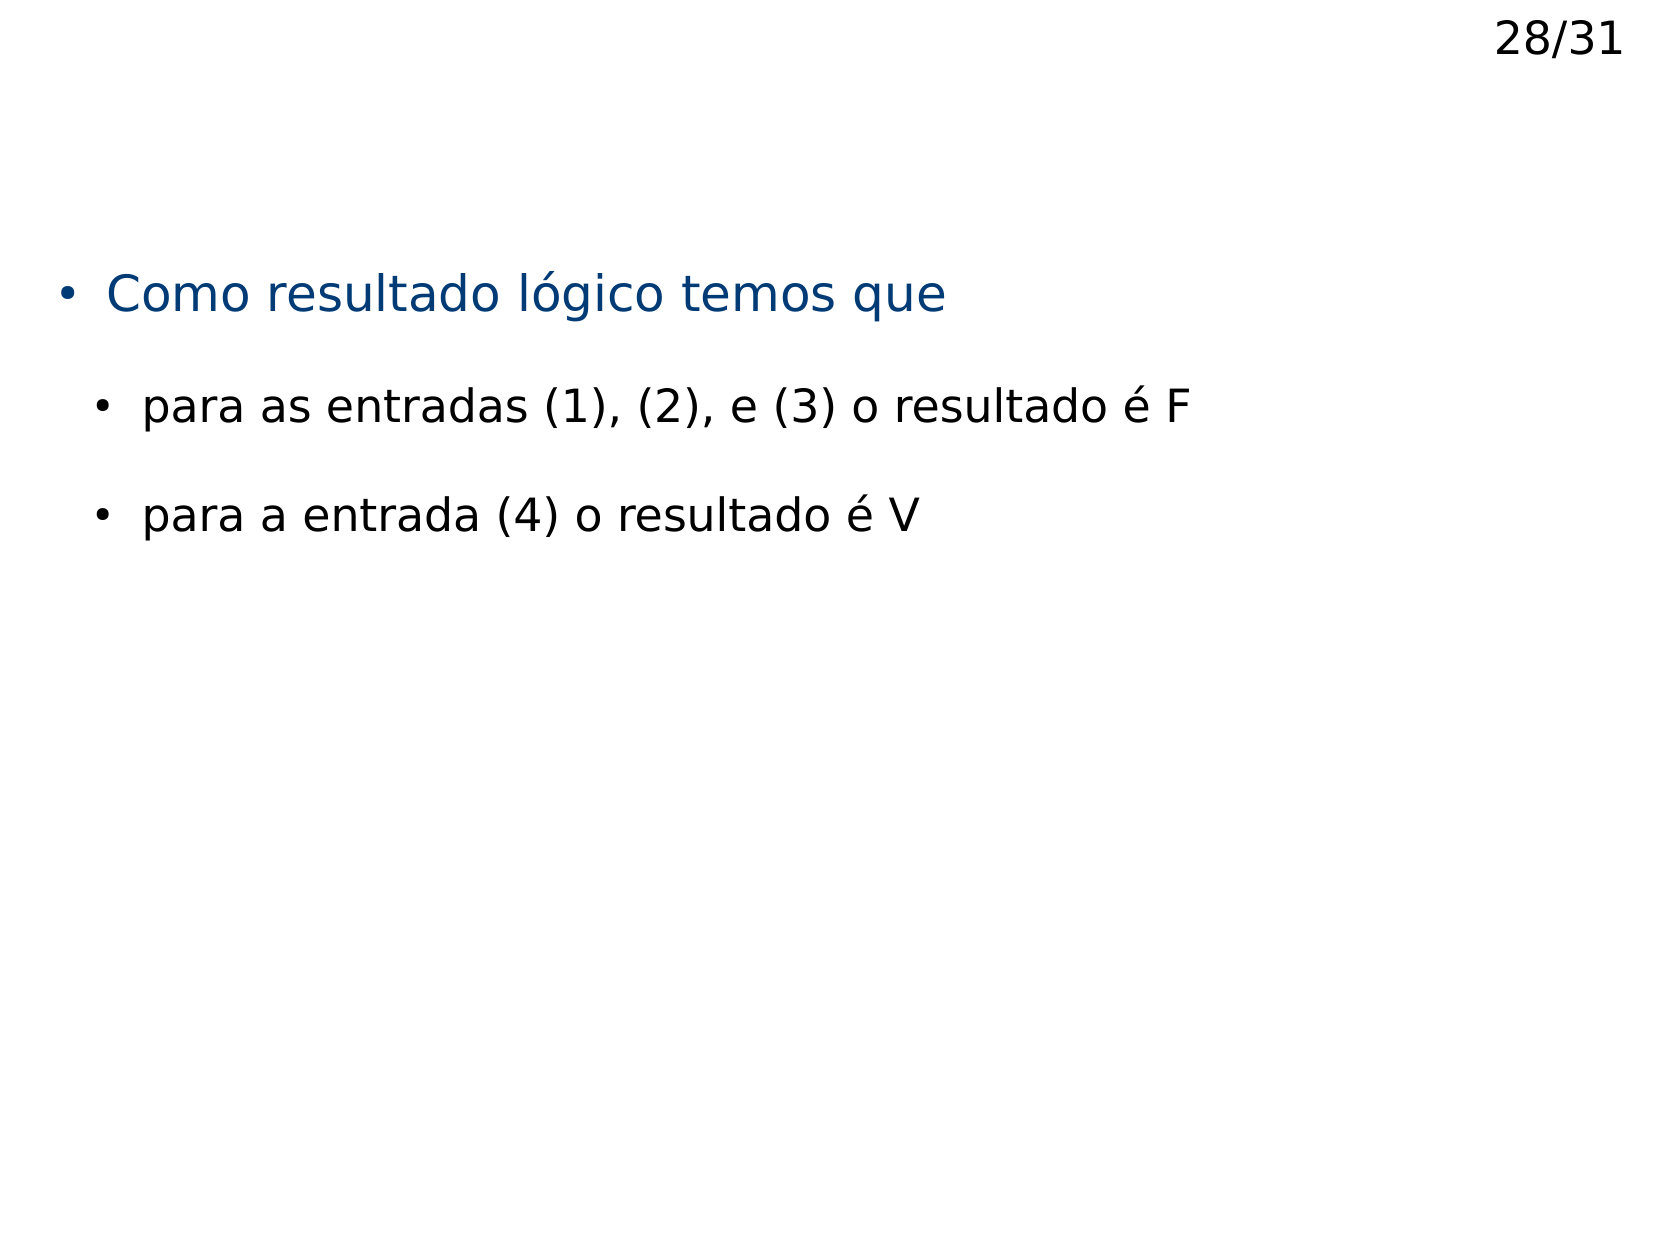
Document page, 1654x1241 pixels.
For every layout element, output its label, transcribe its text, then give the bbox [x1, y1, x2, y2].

list Como resultado lógico temos que para as entradas (1), (2), e (3) o resultado é F para a entrada (4) o resultado é V [59, 236, 1625, 1211]
